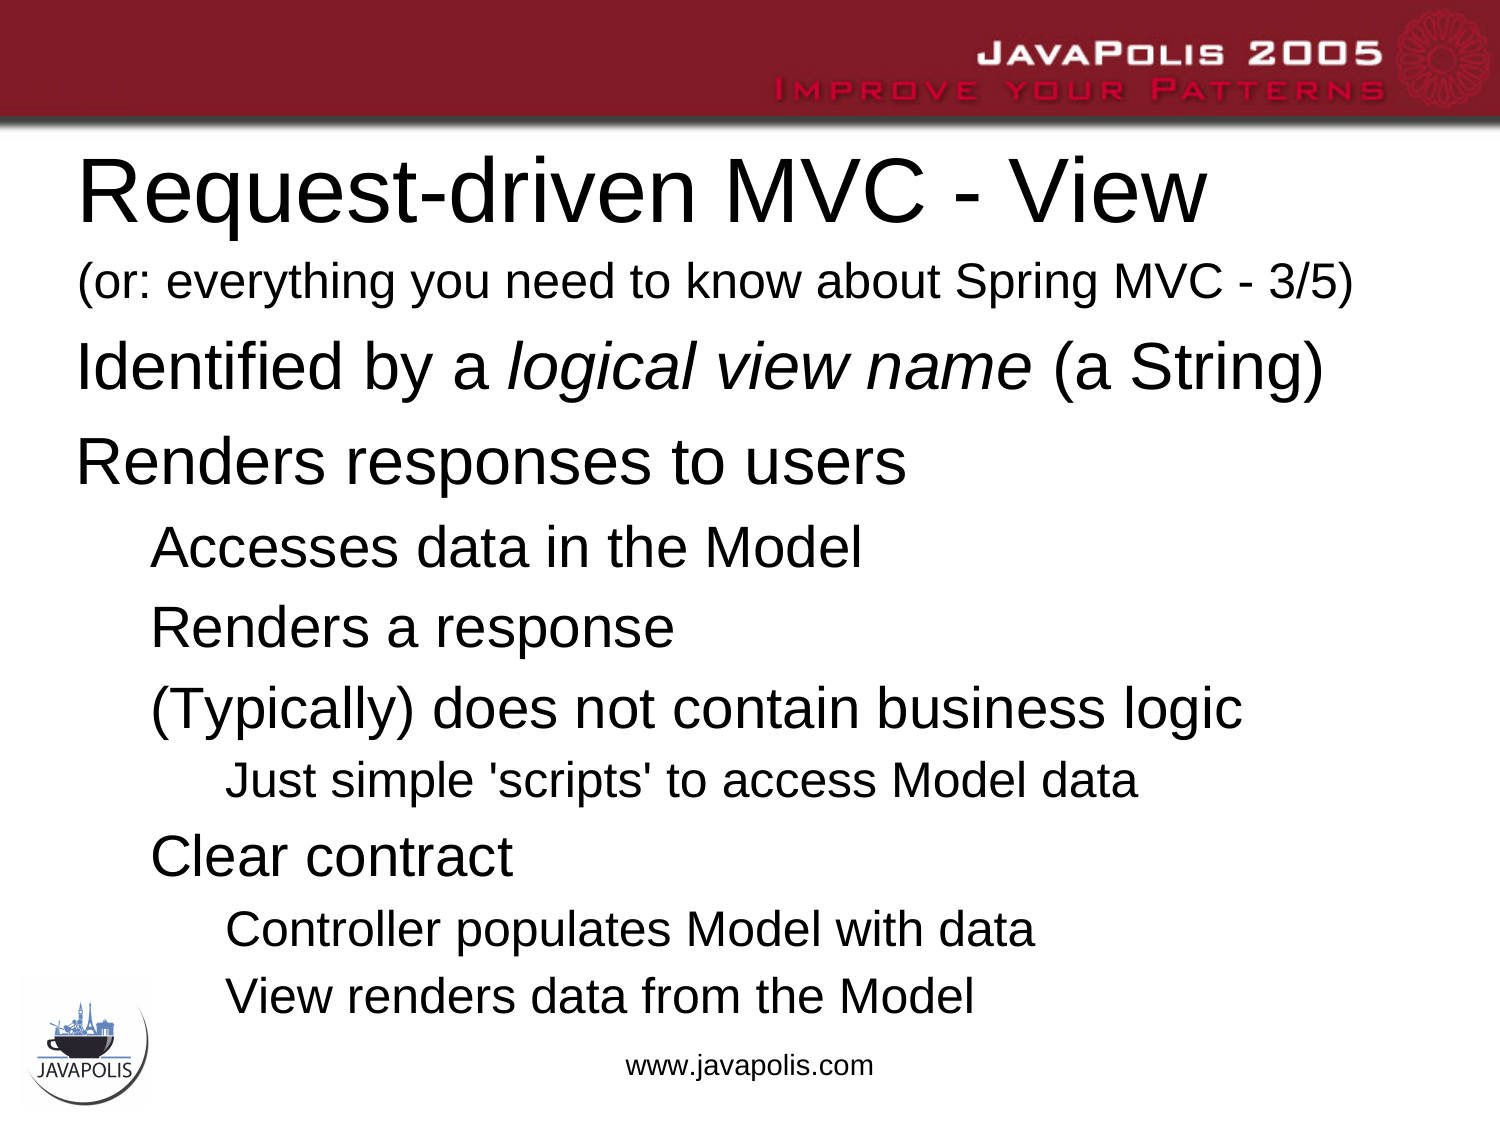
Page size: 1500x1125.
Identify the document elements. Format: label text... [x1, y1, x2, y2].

title Request-driven MVC - View (or: everything you need to know about Spring MVC - 3/5) [76, 129, 1424, 299]
list Identified by a logical view name (a String) Renders responses to users Accesses data in the Model Renders a response (Typically) does not contain business logic Just simple 'scripts' to access Model data Clear contract Controller populates Model with data View renders data from the Model [75, 314, 1426, 1012]
picture [20, 976, 149, 1106]
picture [0, 0, 1500, 140]
